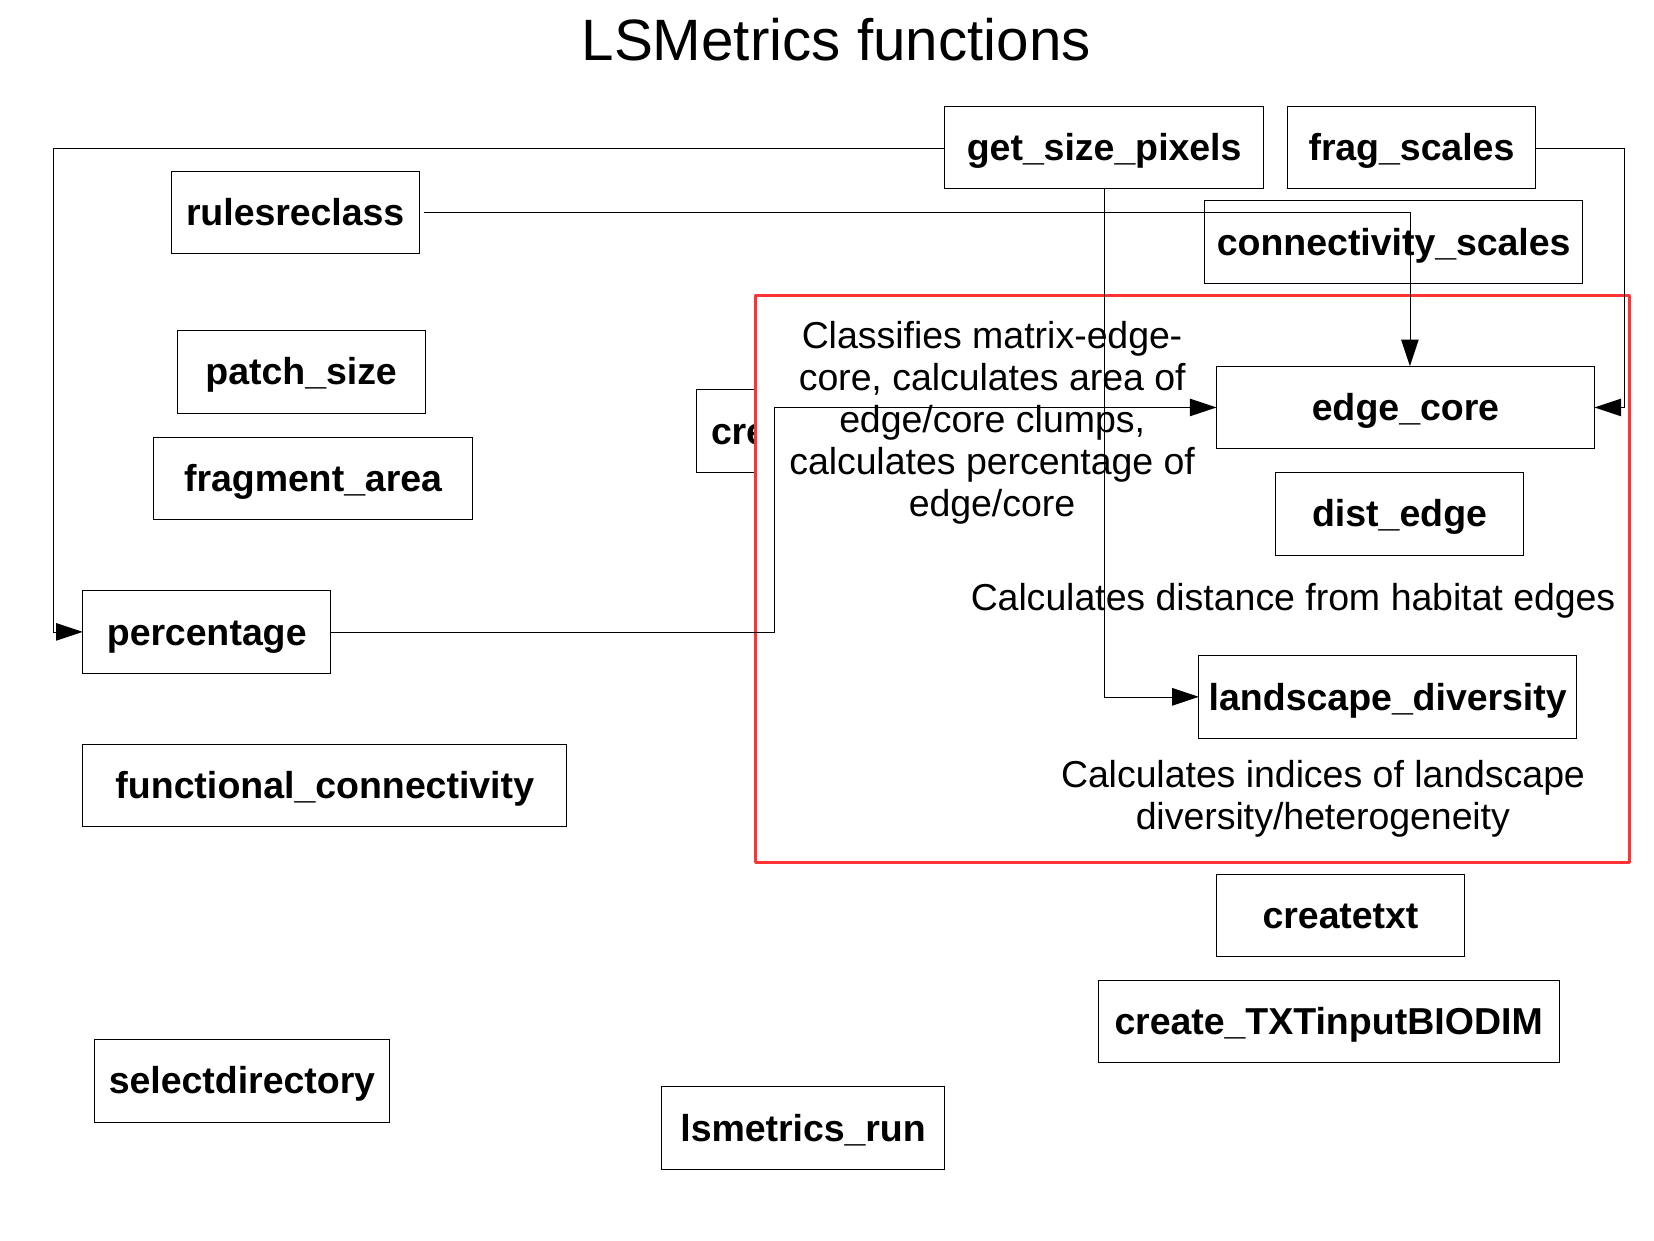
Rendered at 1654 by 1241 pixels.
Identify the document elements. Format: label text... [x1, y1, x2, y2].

text_box Classifies matrix-edge-core, calculates area of edge/core clumps, calculates percentage of edge/core [1105, 408, 1217, 532]
text_box dist_edge [1275, 472, 1524, 556]
text_box edge_core [1217, 366, 1595, 449]
text_box Classifies matrix-edge-core, calculates area of edge/core clumps, calculates percentage of edge/core [1105, 307, 1217, 407]
text_box rulesreclass [171, 171, 420, 254]
text_box [1105, 295, 1410, 366]
text_box [755, 295, 1104, 632]
text_box frag_scales [1287, 106, 1536, 189]
text_box [1411, 295, 1624, 407]
text_box patch_size [177, 330, 426, 414]
text_box Calculates indices of landscape diversity/heterogeneity [1009, 745, 1636, 845]
text_box LSMetrics functions [566, 0, 1205, 81]
text_box landscape_diversity [1198, 655, 1577, 739]
text_box connectivity_scales [1204, 200, 1583, 284]
text_box lsmetrics_run [661, 1086, 945, 1170]
text_box Classifies matrix-edge-core, calculates area of edge/core clumps, calculates percentage of edge/core [767, 307, 1104, 532]
text_box Classifies matrix-edge-core, calculates area of edge/core clumps, calculates percentage of edge/core [775, 408, 1104, 532]
text_box [755, 532, 1630, 863]
text_box percentage [82, 590, 331, 674]
text_box Calculates distance from habitat edges [1105, 569, 1654, 626]
text_box create_TXTinputBIODIM [1098, 980, 1560, 1063]
text_box functional_connectivity [82, 744, 567, 827]
text_box [1105, 295, 1630, 569]
text_box selectdirectory [94, 1039, 390, 1123]
text_box create_binary [696, 389, 755, 473]
text_box createtxt [1216, 874, 1465, 957]
text_box Calculates distance from habitat edges [933, 569, 1104, 626]
text_box get_size_pixels [944, 106, 1264, 189]
text_box fragment_area [153, 437, 473, 520]
text_box connectivity_scales [1204, 213, 1410, 284]
